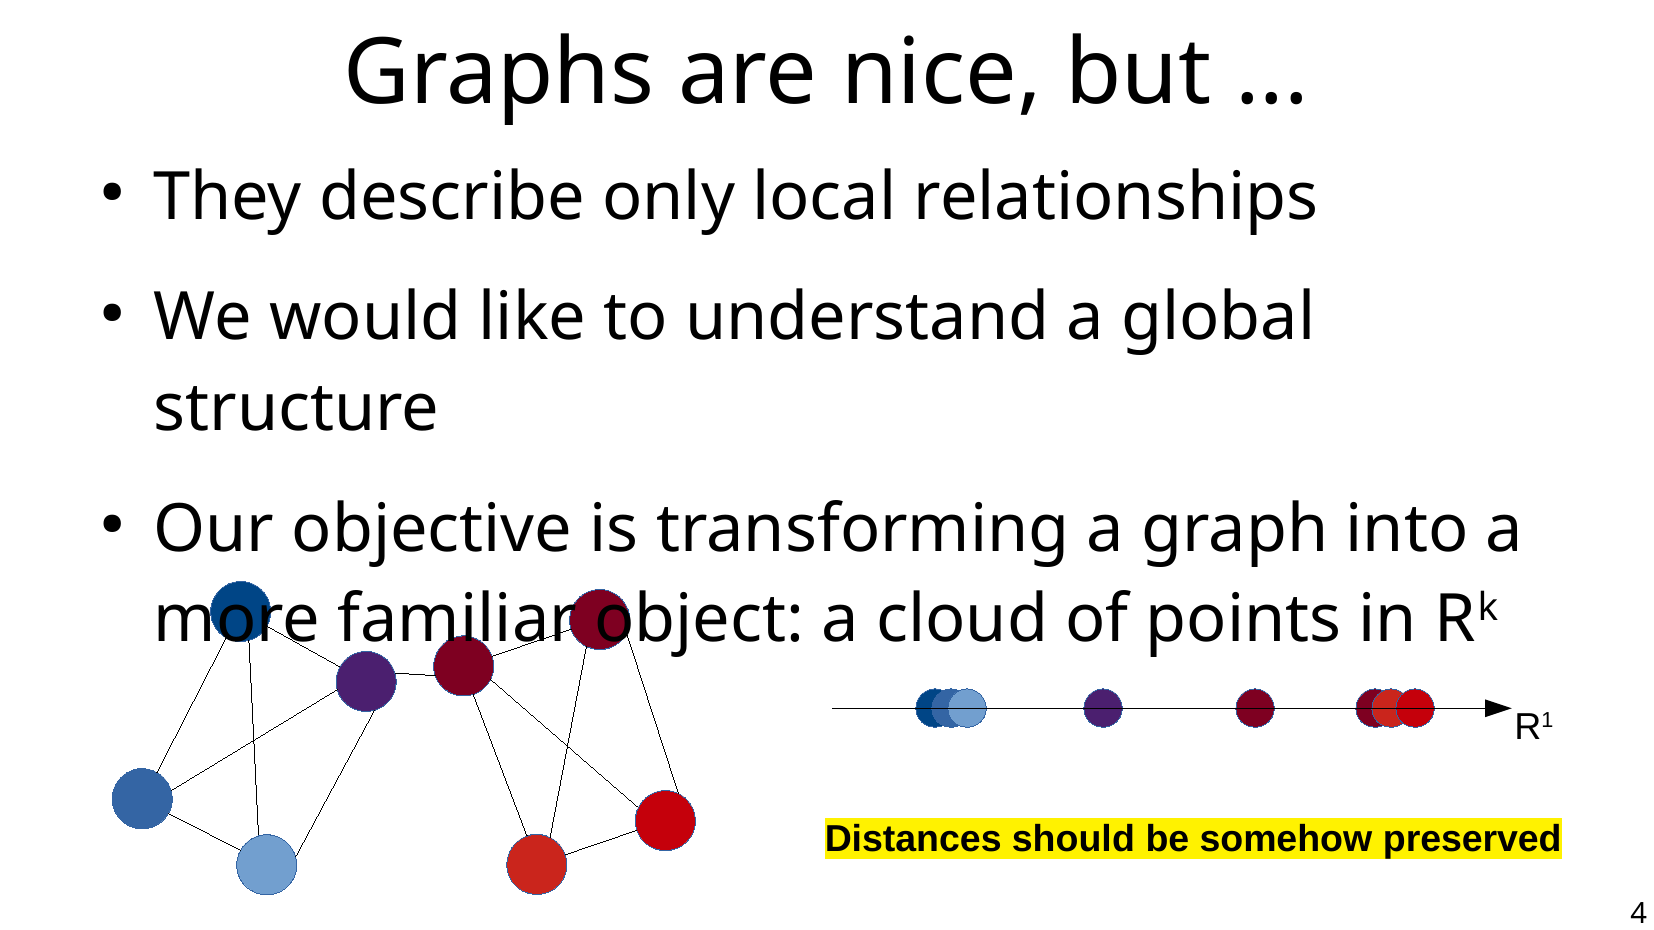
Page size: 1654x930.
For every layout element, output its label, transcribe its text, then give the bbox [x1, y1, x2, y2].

text_box [915, 709, 987, 728]
text_box [1235, 709, 1275, 728]
text_box [915, 688, 987, 708]
text_box [1355, 709, 1435, 728]
text_box [1083, 709, 1123, 728]
text_box [236, 868, 297, 895]
title Graphs are nice, but ... [82, 2, 1571, 135]
text_box [1235, 688, 1275, 708]
list They describe only local relationships We would like to understand a global structure Our objective is transforming a graph into a more familiar object: a cloud of points in Rk [82, 148, 1571, 868]
text_box [1083, 688, 1123, 708]
text_box Distances should be somehow preserved [810, 810, 1578, 867]
text_box [507, 868, 567, 895]
text_box R1 [1499, 698, 1569, 756]
text_box [1355, 688, 1435, 708]
